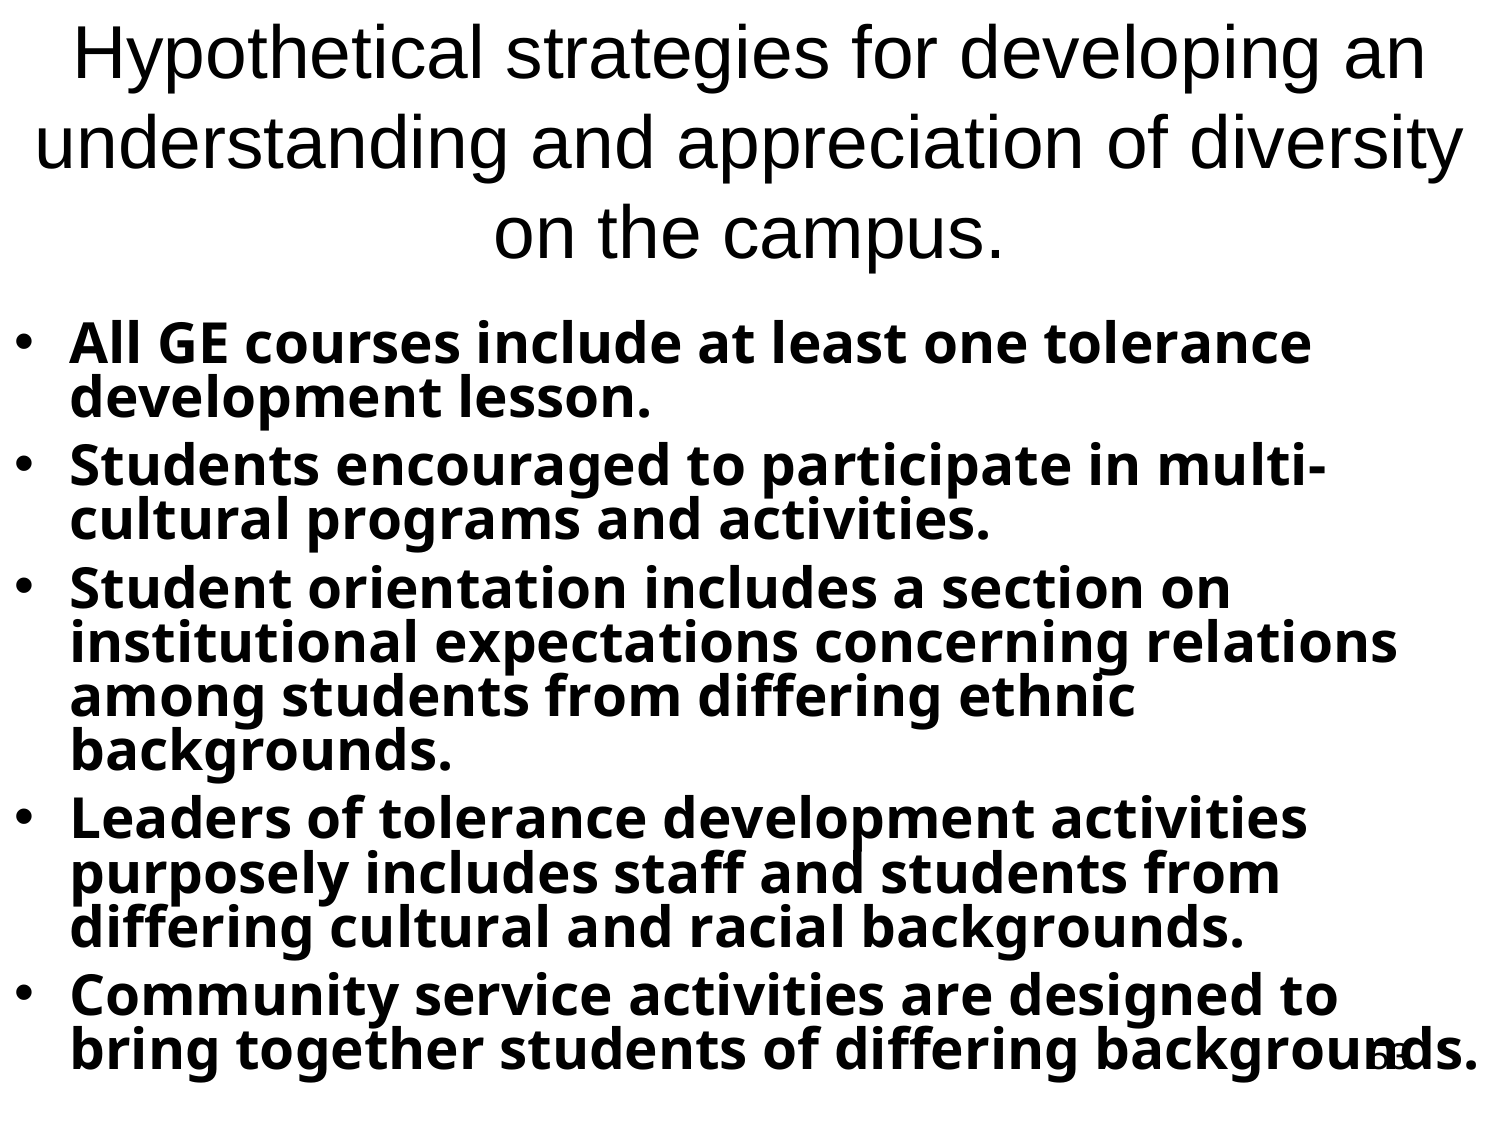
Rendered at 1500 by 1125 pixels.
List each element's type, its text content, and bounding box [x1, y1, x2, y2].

list All GE courses include at least one tolerance development lesson. Students encouraged to participate in multi-cultural programs and activities. Student orientation includes a section on institutional expectations concerning relations among students from differing ethnic backgrounds. Leaders of tolerance development activities purposely includes staff and students from differing cultural and racial backgrounds. Community service activities are designed to bring together students of differing backgrounds. [0, 312, 1500, 1125]
title Hypothetical strategies for developing an understanding and appreciation of diversity on the campus. [0, 45, 1500, 233]
